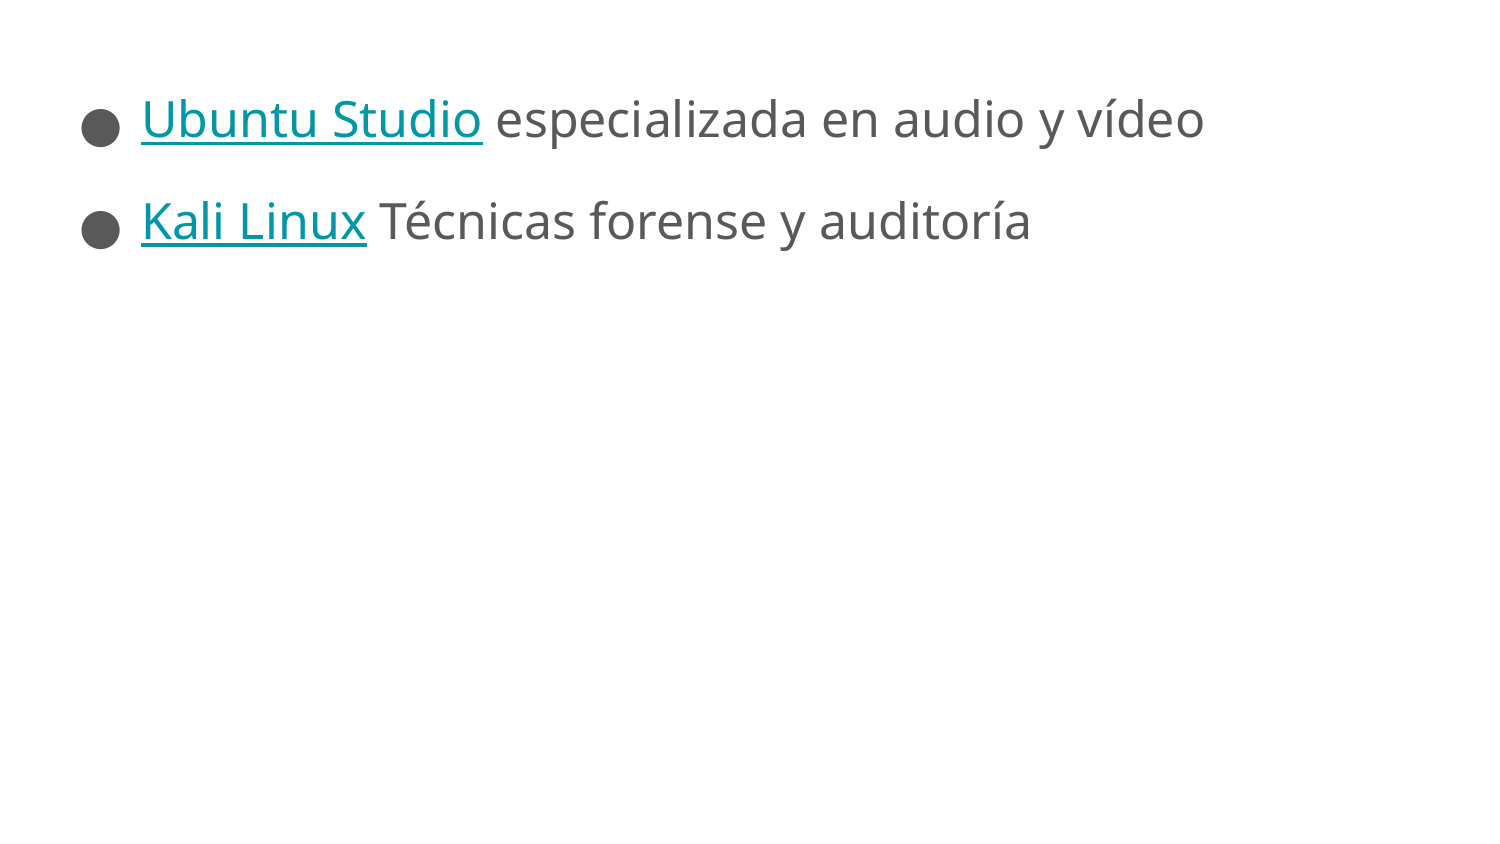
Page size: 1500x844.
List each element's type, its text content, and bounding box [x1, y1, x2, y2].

list Ubuntu Studio especializada en audio y vídeo Kali Linux Técnicas forense y auditoría [51, 72, 1449, 815]
